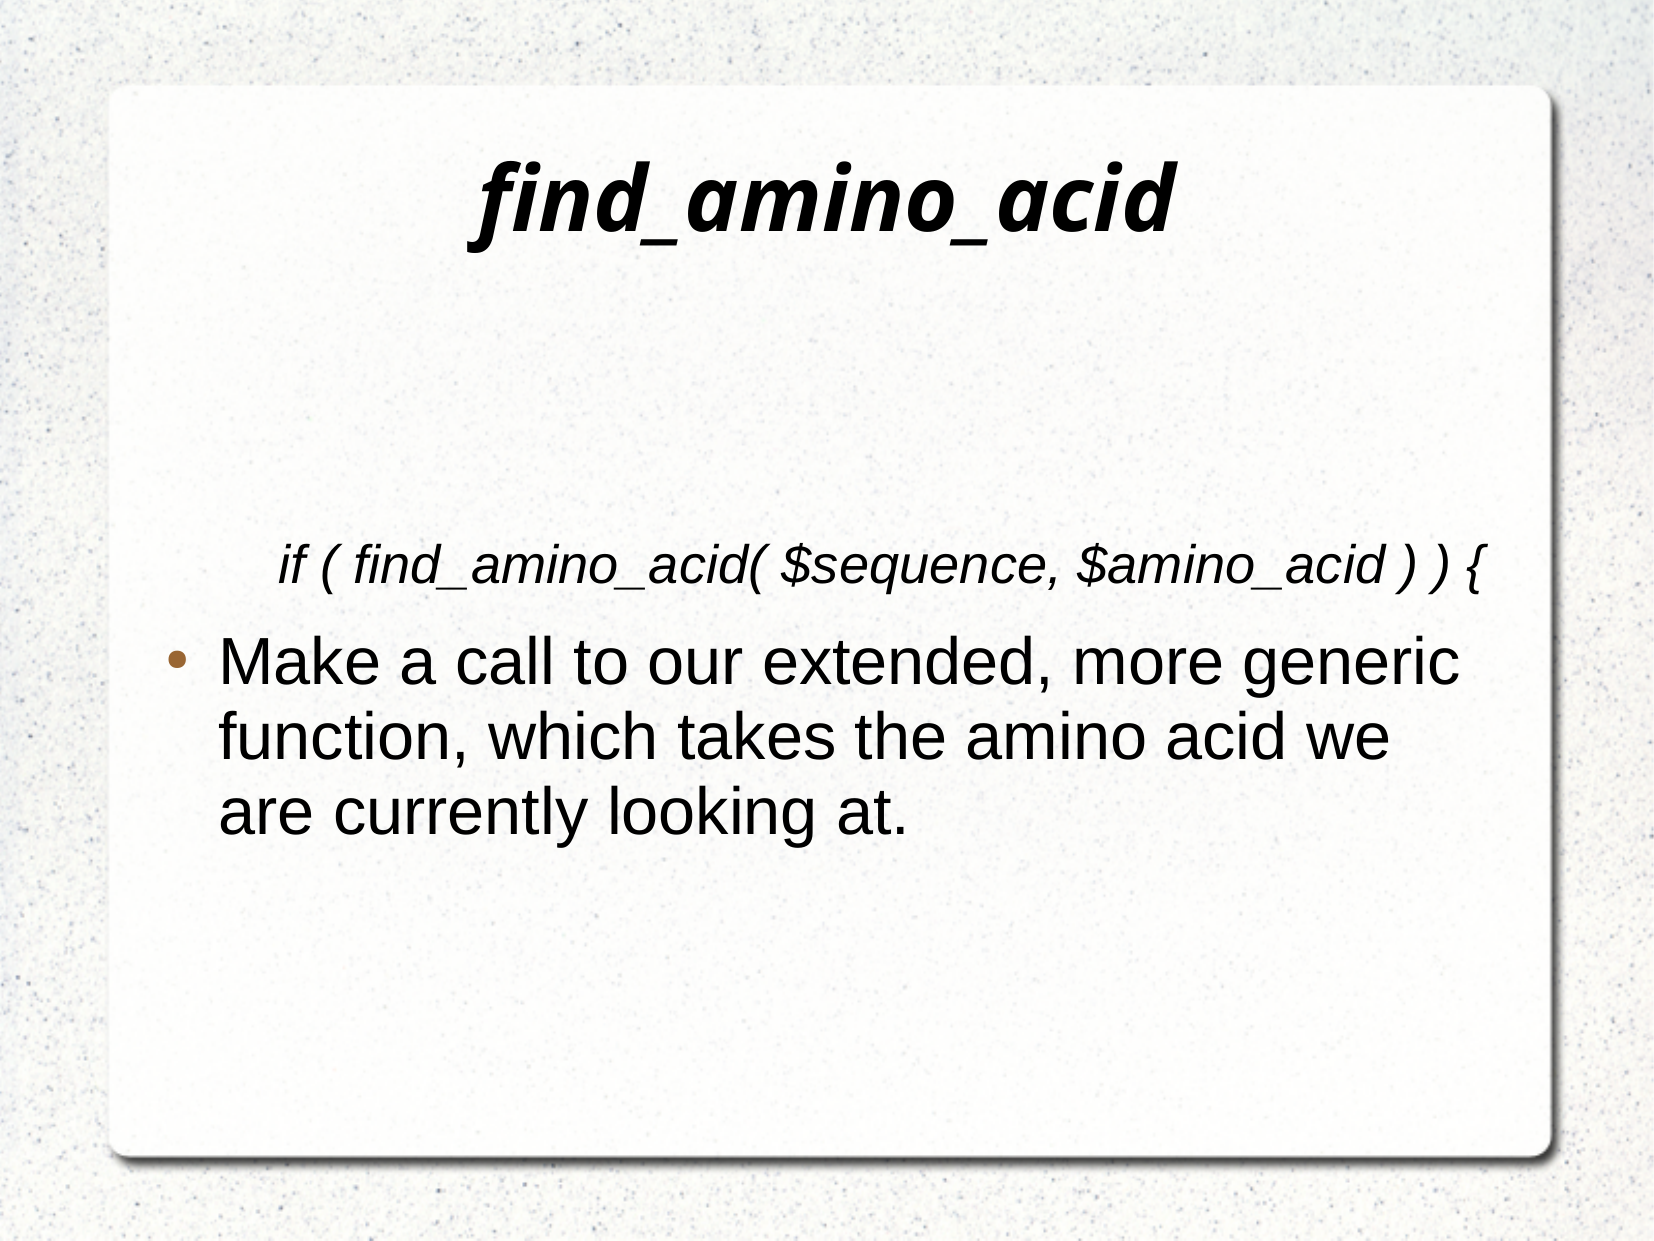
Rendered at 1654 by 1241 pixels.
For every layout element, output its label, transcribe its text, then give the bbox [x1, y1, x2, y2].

title find_amino_acid [118, 96, 1536, 296]
picture [0, 0, 1654, 1241]
list if ( find_amino_acid( $sequence, $amino_acid ) ) { Make a call to our extended, more generic function, which takes the amino acid we are currently looking at. [147, 354, 1506, 990]
